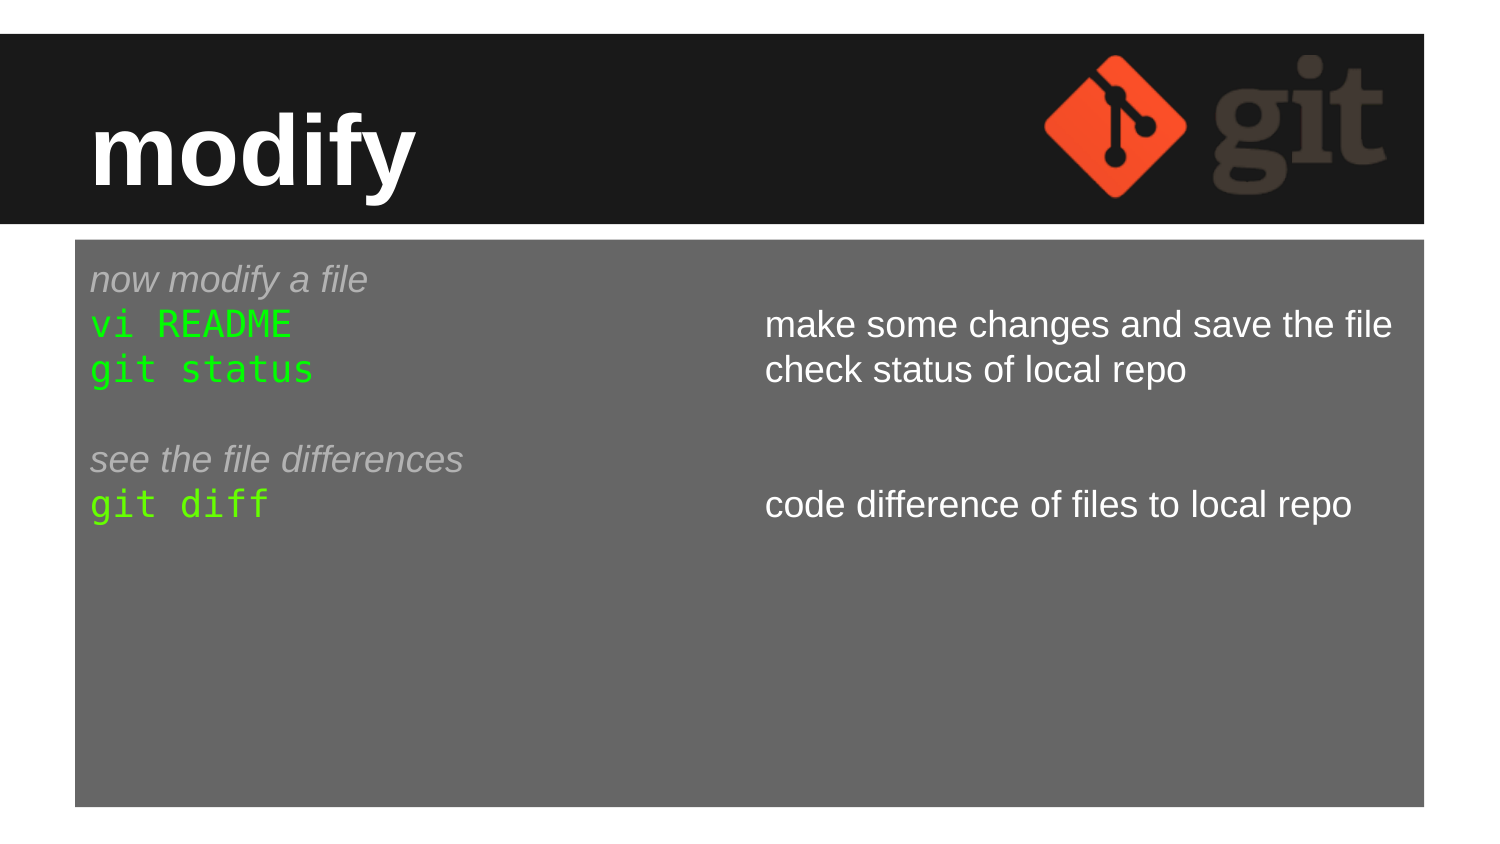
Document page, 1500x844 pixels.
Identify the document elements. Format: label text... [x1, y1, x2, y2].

picture [1044, 55, 1387, 199]
text_box modify [75, 33, 1425, 221]
text_box now modify a file vi README make some changes and save the file git status check status of local repo see the file differences git diff code difference of files to local repo [75, 239, 1425, 808]
